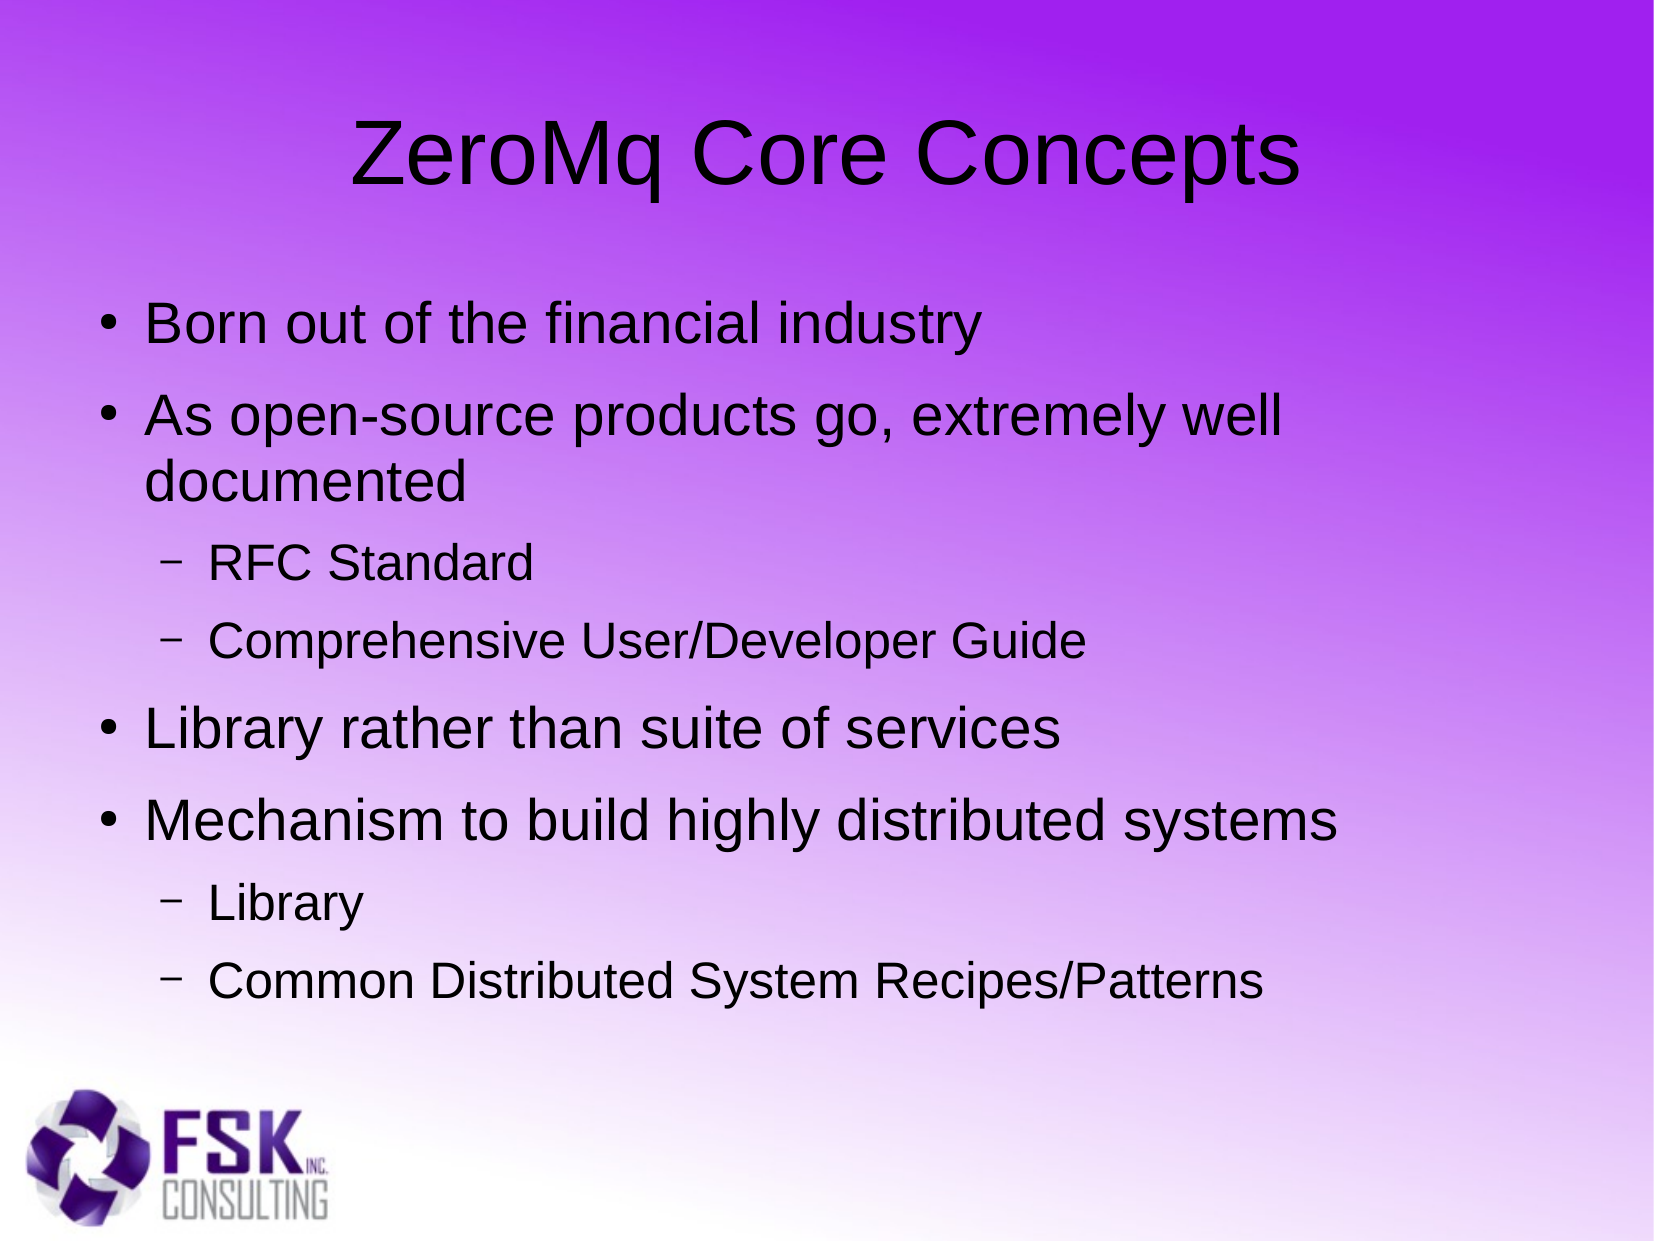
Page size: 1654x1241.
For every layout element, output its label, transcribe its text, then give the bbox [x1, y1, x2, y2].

title ZeroMq Core Concepts [82, 49, 1571, 257]
picture [0, 0, 1654, 1241]
list Born out of the financial industry As open-source products go, extremely well documented RFC Standard Comprehensive User/Developer Guide Library rather than suite of services Mechanism to build highly distributed systems Library Common Distributed System Recipes/Patterns [82, 290, 1571, 1010]
